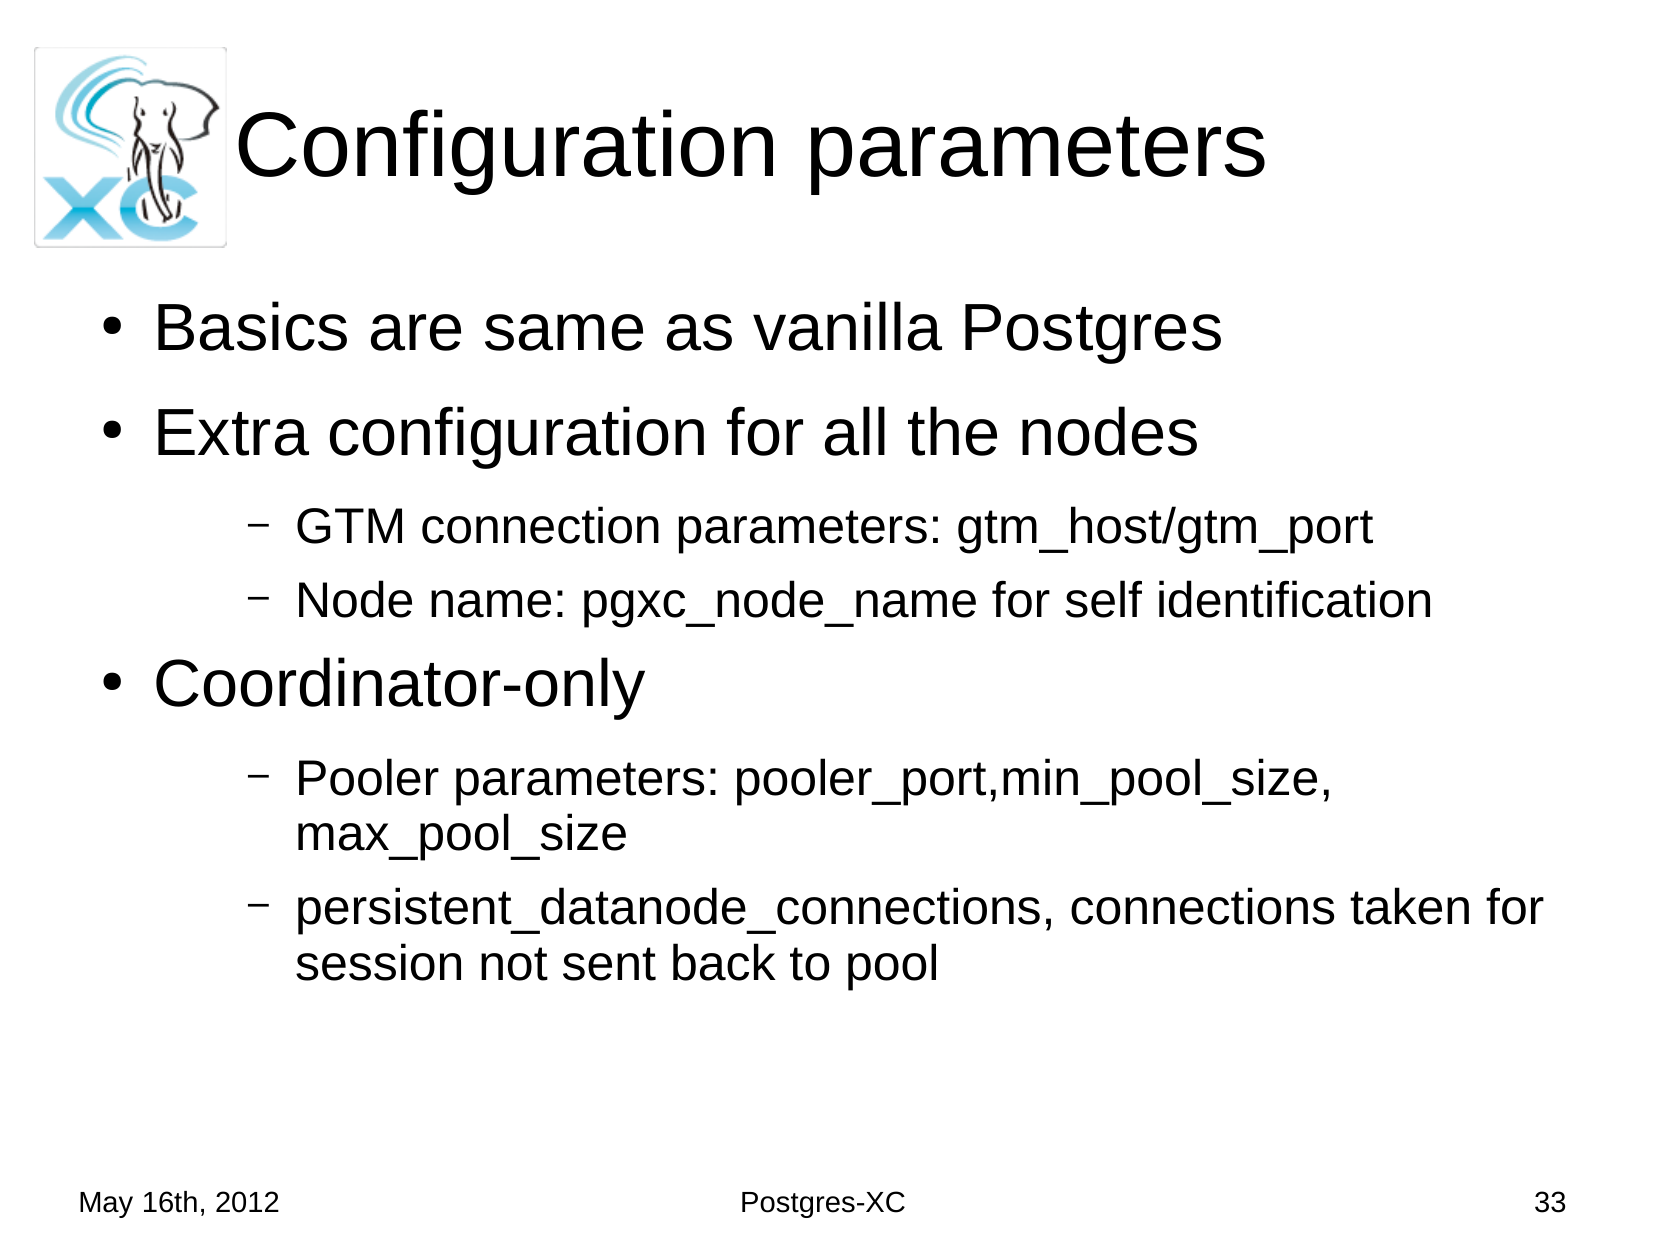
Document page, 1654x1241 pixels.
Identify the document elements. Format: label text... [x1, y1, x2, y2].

title Configuration parameters [234, 40, 1599, 248]
picture [34, 47, 227, 248]
list Basics are same as vanilla Postgres Extra configuration for all the nodes GTM connection parameters: gtm_host/gtm_port Node name: pgxc_node_name for self identification Coordinator-only Pooler parameters: pooler_port,min_pool_size, max_pool_size persistent_datanode_connections, connections taken for session not sent back to pool [82, 290, 1571, 1010]
